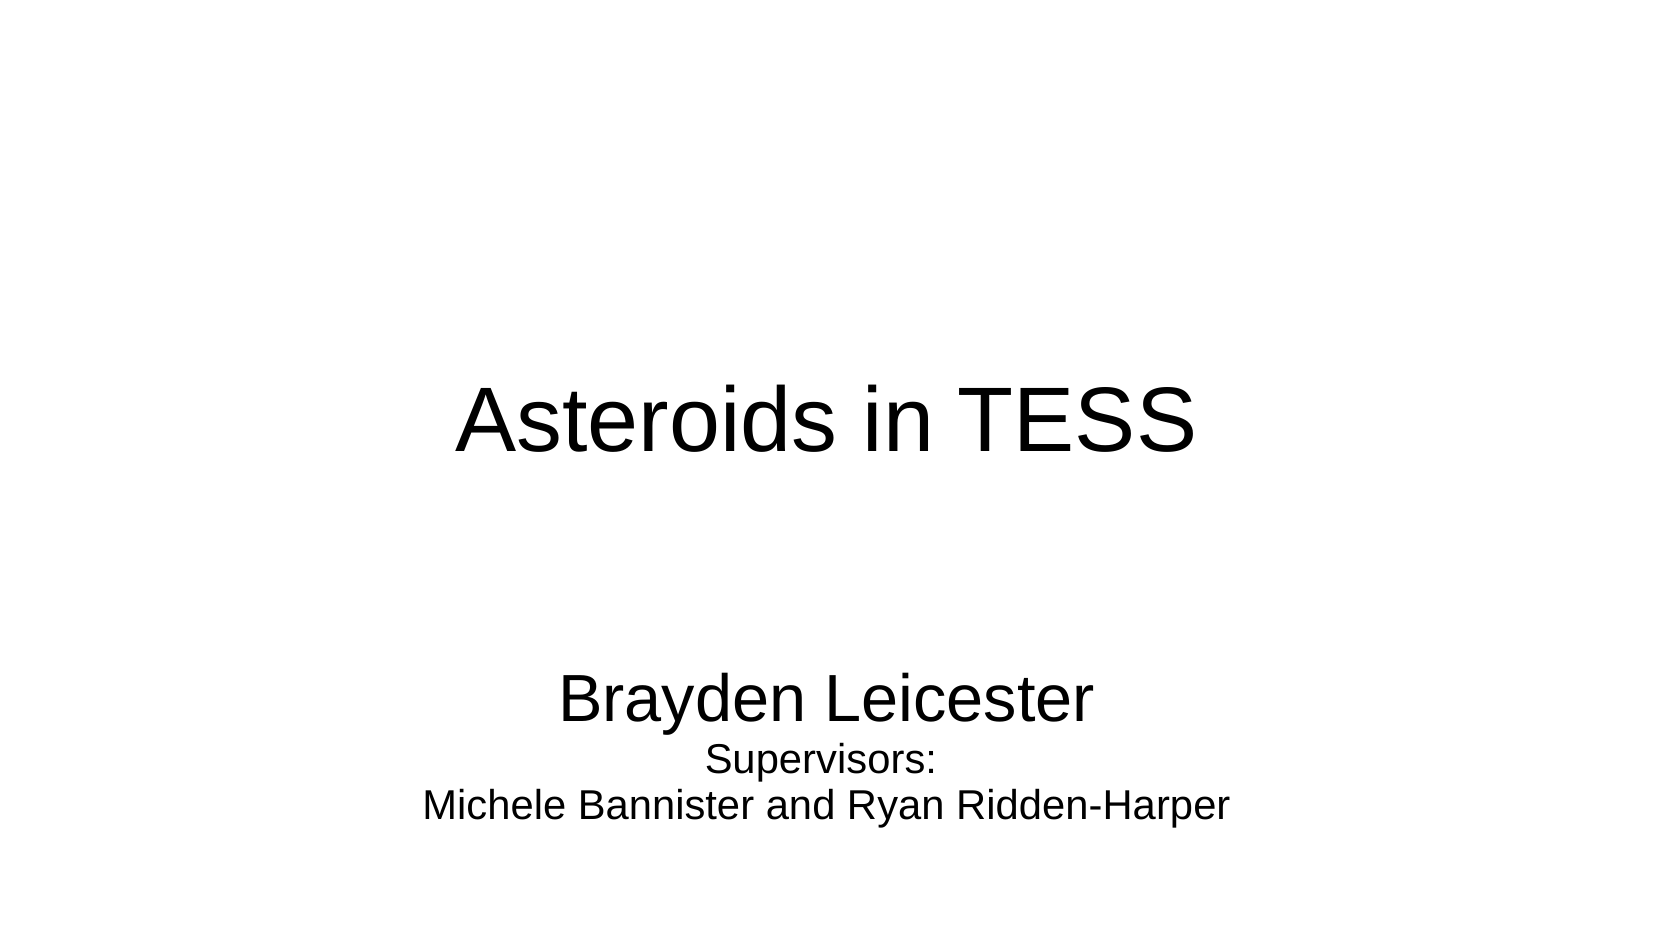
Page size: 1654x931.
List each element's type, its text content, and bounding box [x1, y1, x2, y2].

subtitle Brayden Leicester Supervisors: Michele Bannister and Ryan Ridden-Harper [82, 649, 1571, 840]
title Asteroids in TESS [82, 342, 1571, 498]
